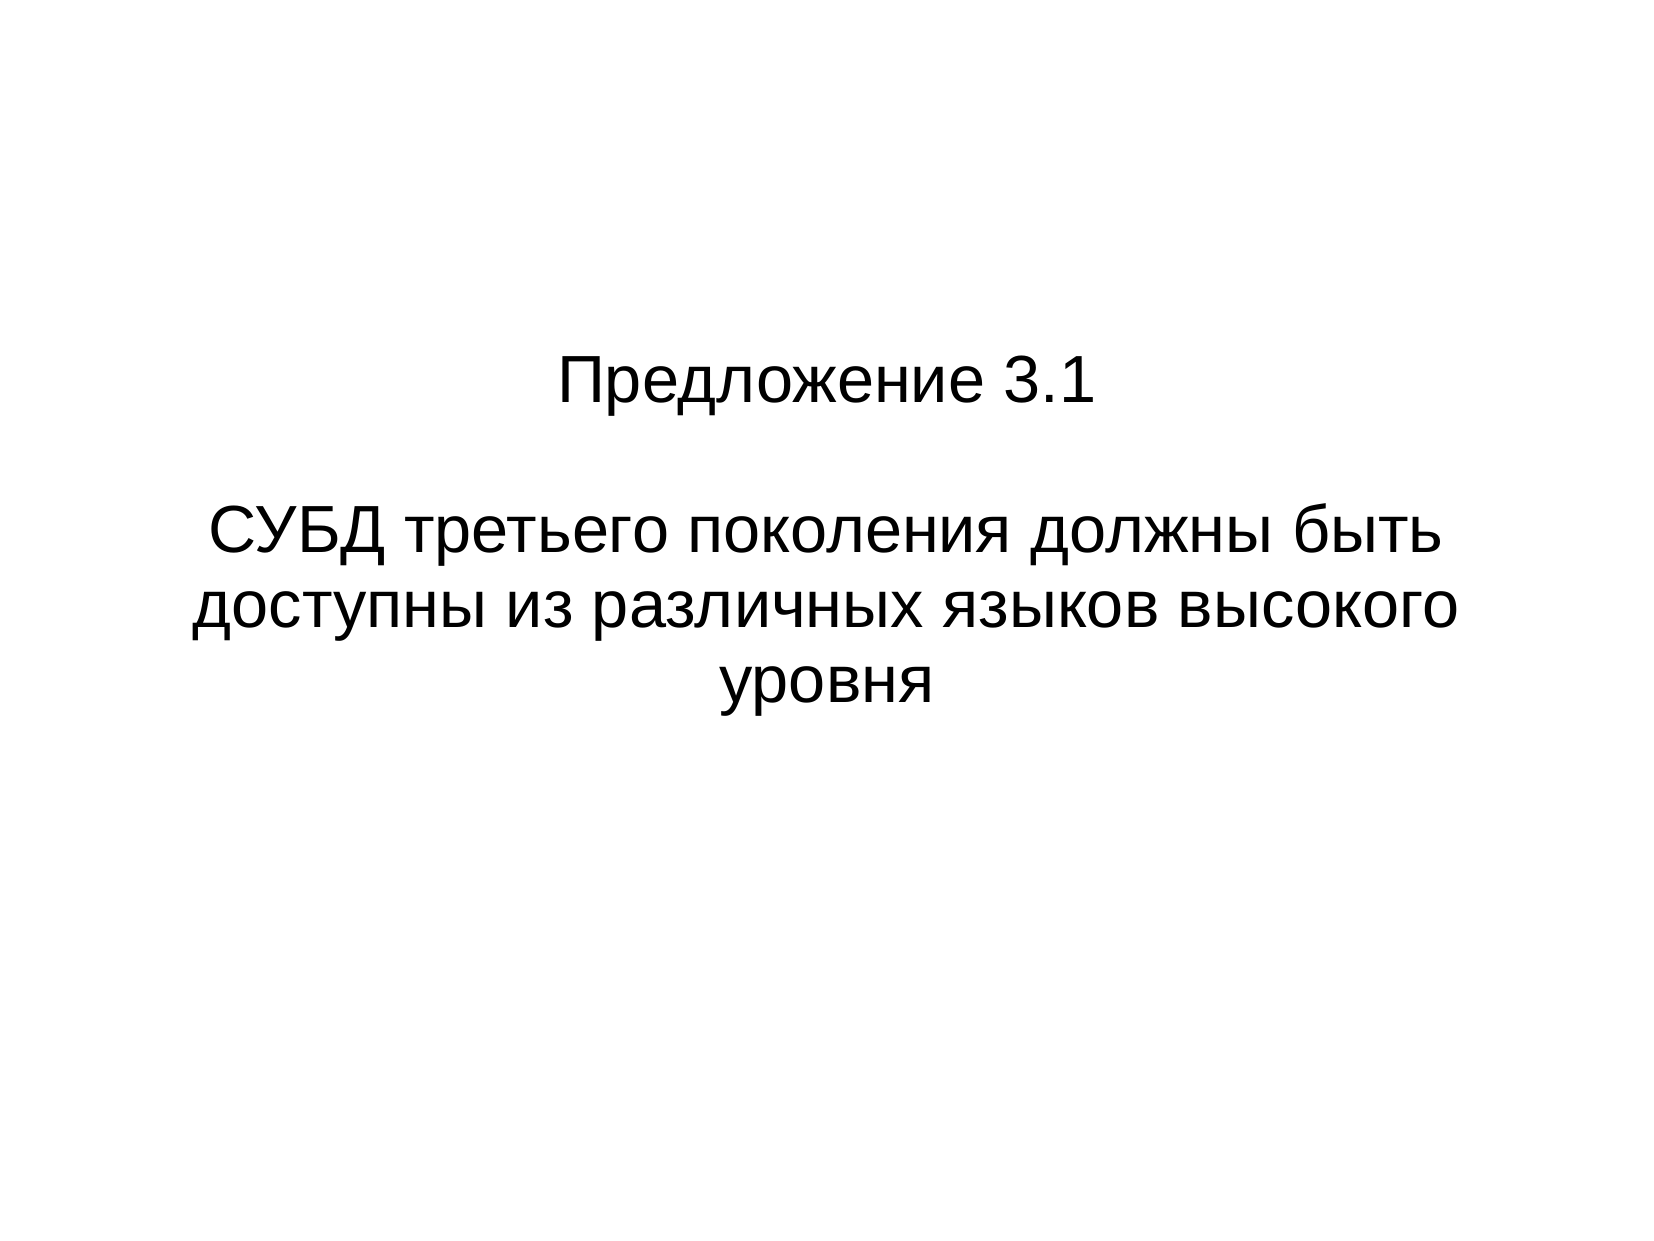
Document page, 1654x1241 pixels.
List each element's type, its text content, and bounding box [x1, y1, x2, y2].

subtitle Предложение 3.1 СУБД третьего поколения должны быть доступны из различных языков высокого уровня [82, 49, 1571, 1010]
